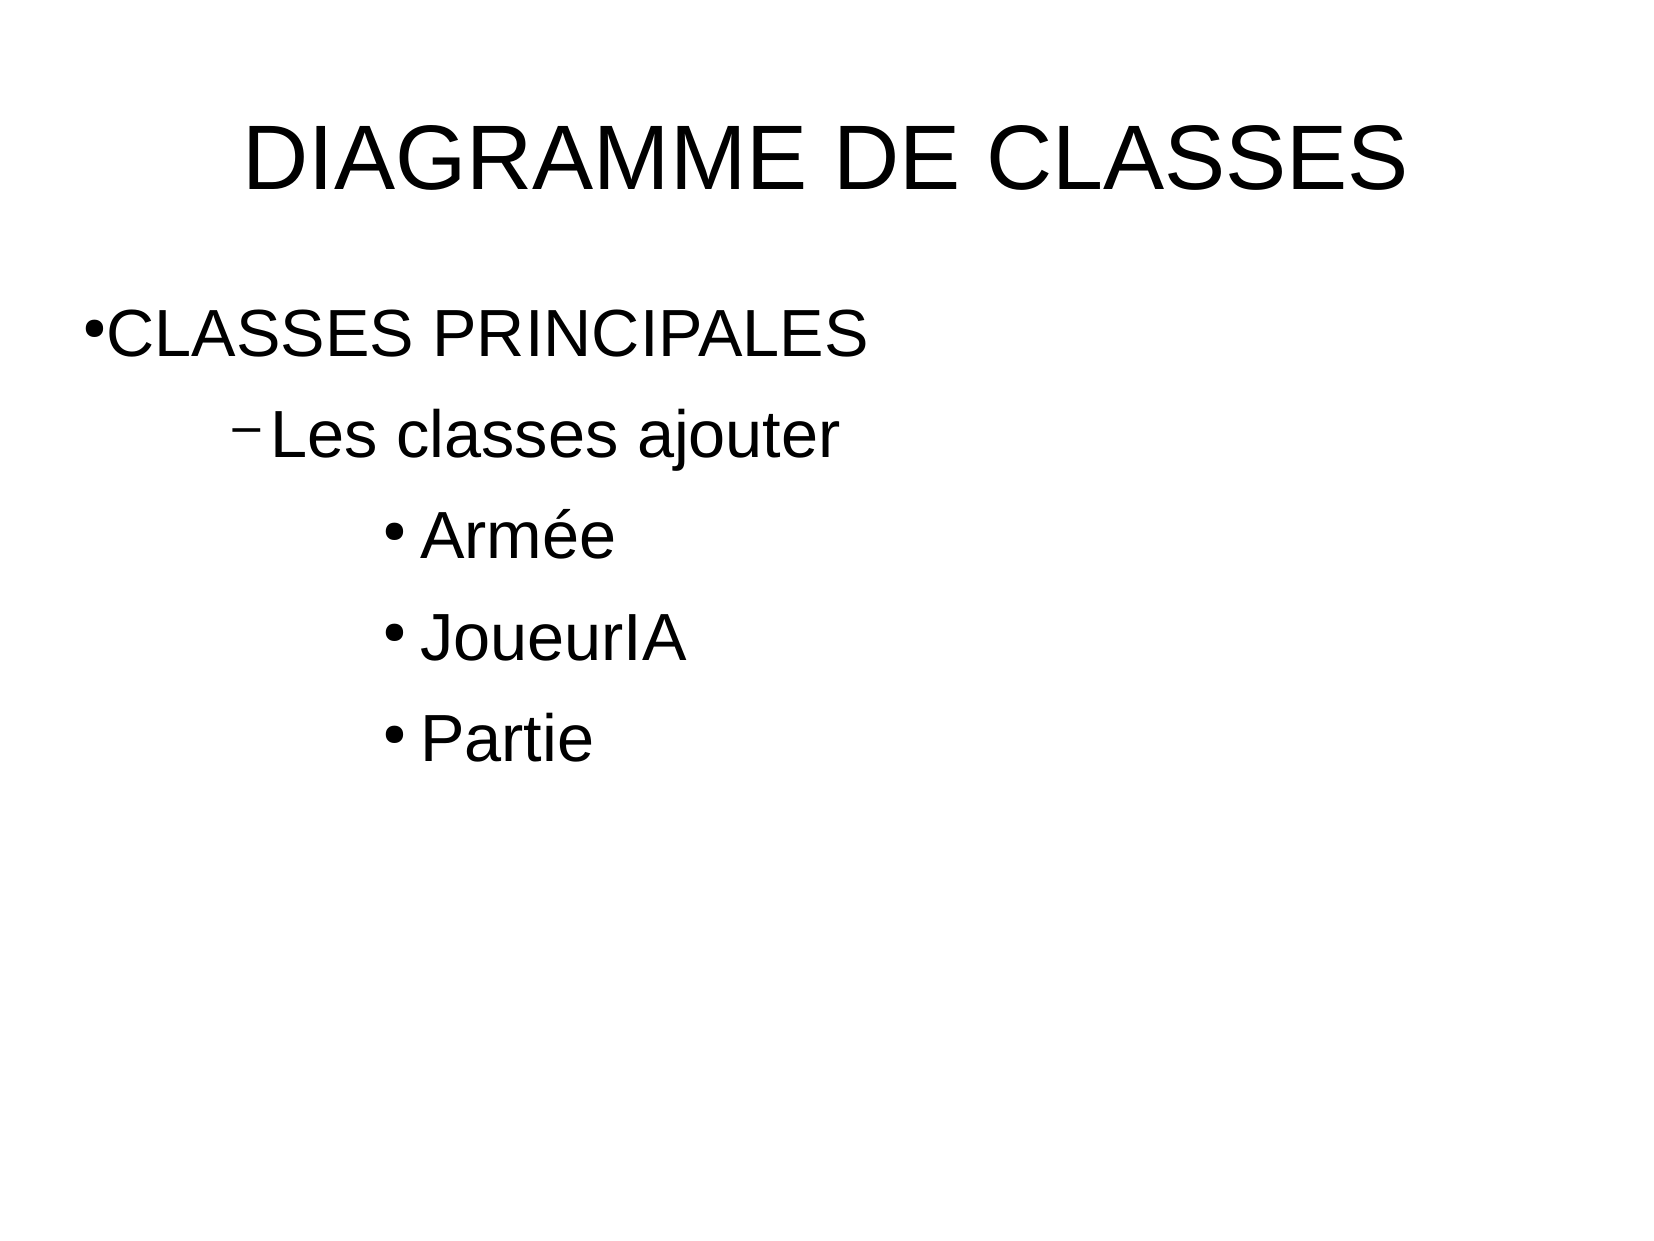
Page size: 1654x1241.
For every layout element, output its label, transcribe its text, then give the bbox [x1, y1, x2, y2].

title DIAGRAMME DE CLASSES [82, 49, 1571, 257]
list CLASSES PRINCIPALES Les classes ajouter Armée JoueurIA Partie [82, 290, 1571, 1010]
